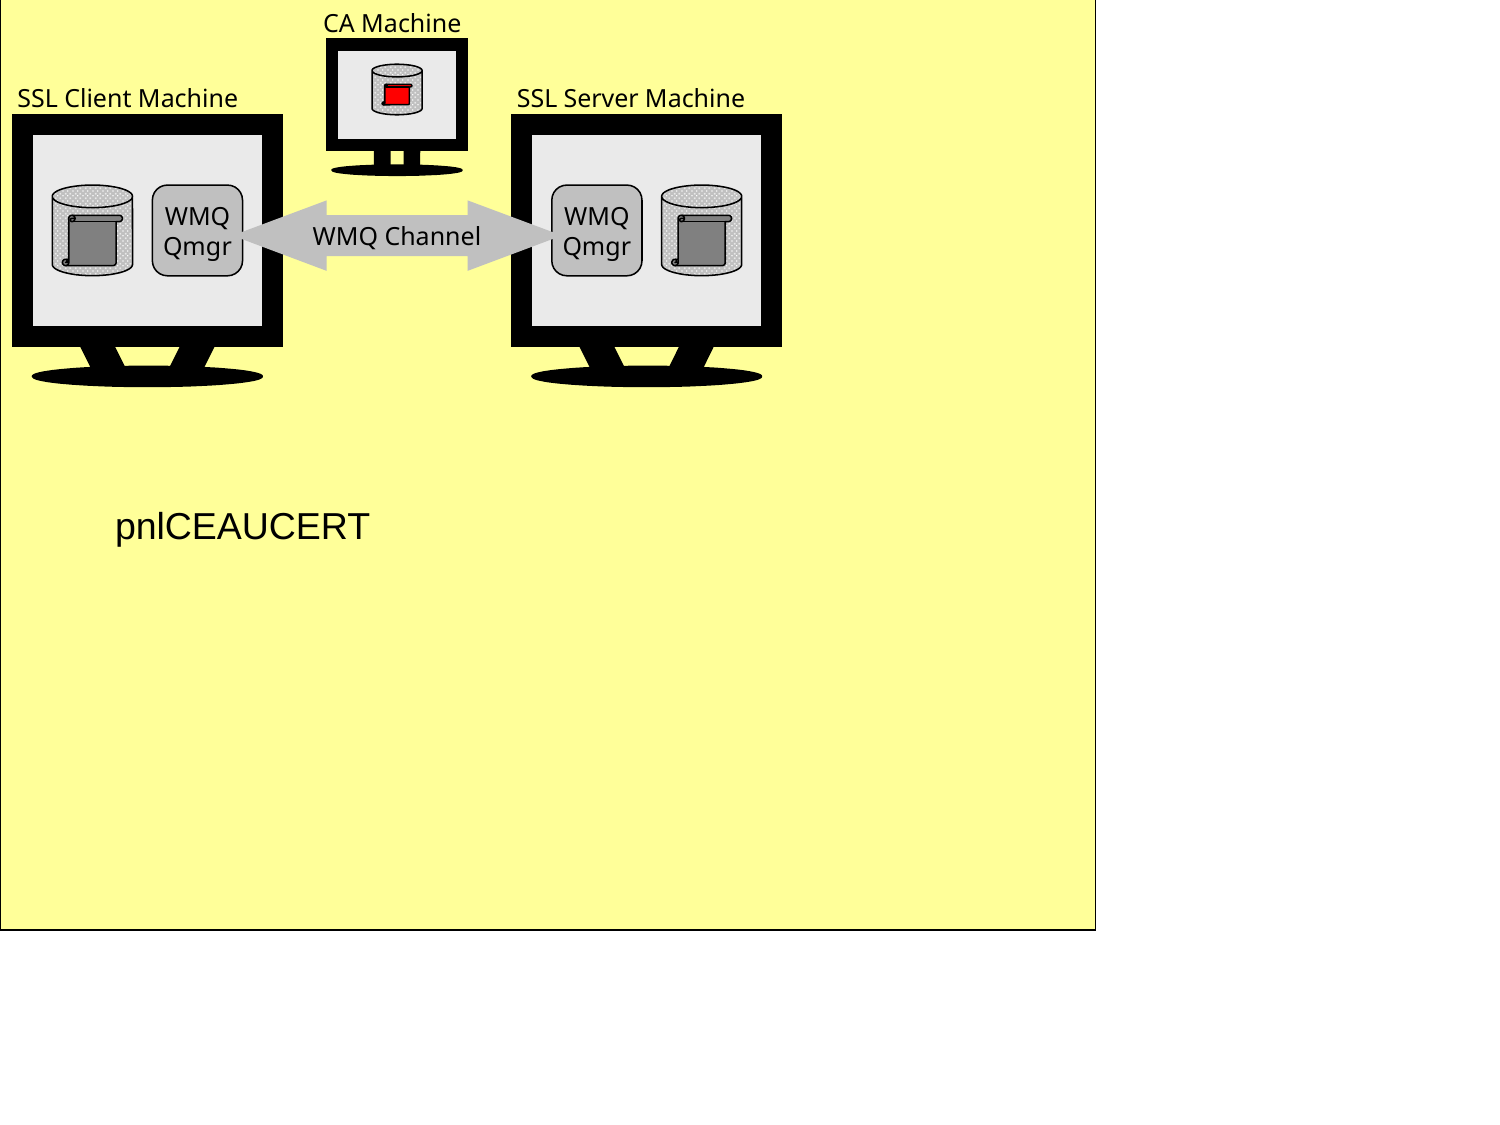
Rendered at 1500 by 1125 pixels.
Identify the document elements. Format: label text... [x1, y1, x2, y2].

text_box WMQ Qmgr [152, 185, 243, 276]
text_box CA Machine [308, 0, 515, 46]
text_box pnlCEAUCERT [100, 494, 387, 555]
text_box WMQ Qmgr [551, 185, 642, 276]
text_box SSL Client Machine [2, 74, 332, 120]
text_box WMQ Channel [262, 215, 533, 256]
text_box [0, 0, 1095, 930]
text_box SSL Server Machine [501, 74, 832, 120]
